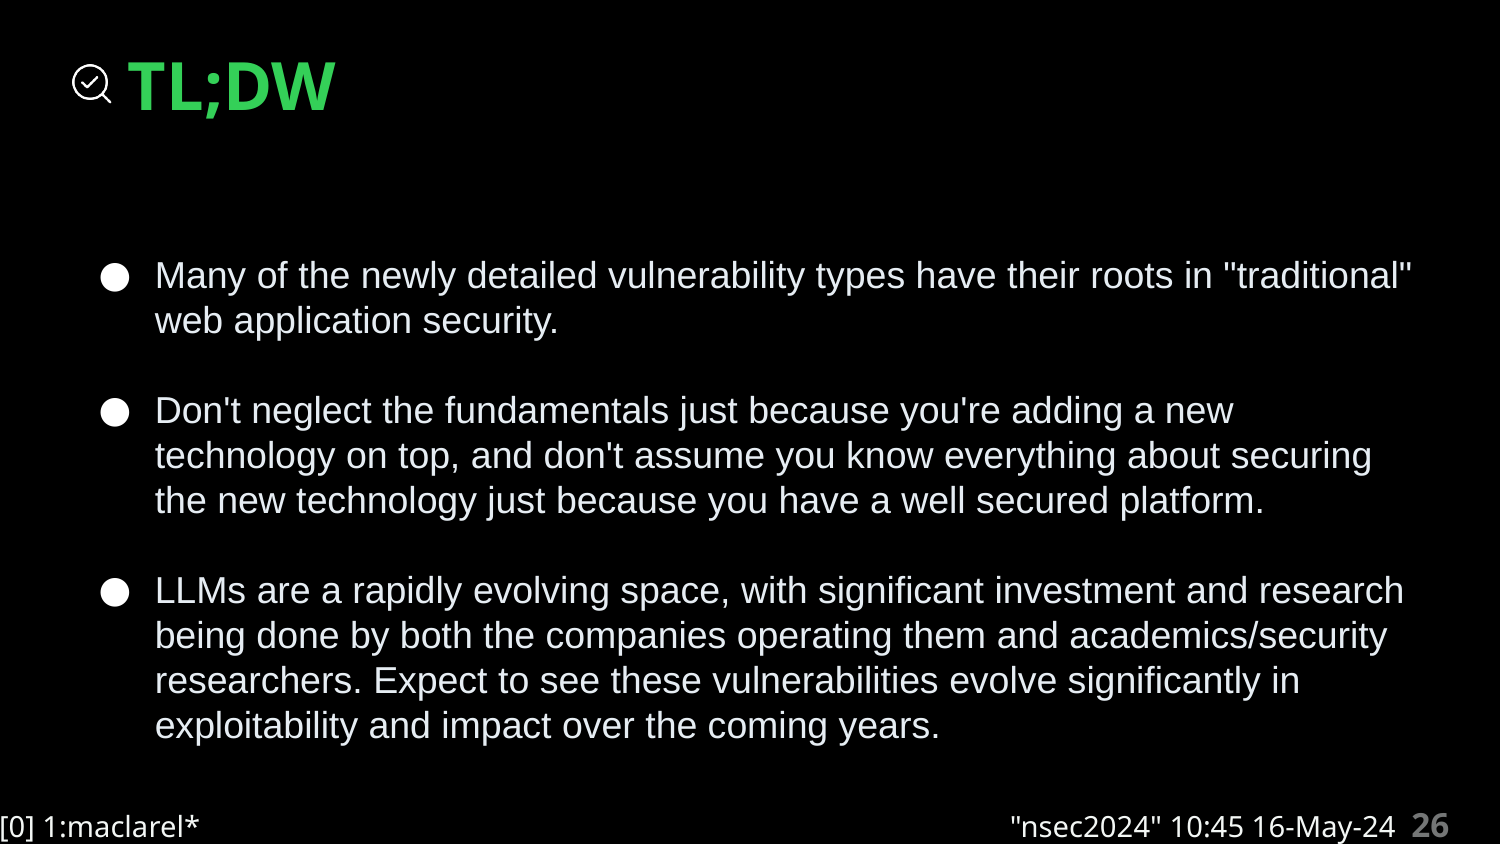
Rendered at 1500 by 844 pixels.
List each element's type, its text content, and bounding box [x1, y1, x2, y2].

text_box TL;DW [112, 28, 1465, 139]
text_box Many of the newly detailed vulnerability types have their roots in "traditional" web application security. Don't neglect the fundamentals just because you're adding a new technology on top, and don't assume you know everything about securing the new technology just because you have a well secured platform. LLMs are a rapidly evolving space, with significant investment and research being done by both the companies operating them and academics/security researchers. Expect to see these vulnerabilities evolve significantly in exploitability and impact over the coming years. [64, 235, 1435, 762]
text_box [0] 1:maclarel* "nsec2024" 10:45 16-May-24 26 [0, 788, 1500, 844]
picture [72, 64, 112, 105]
